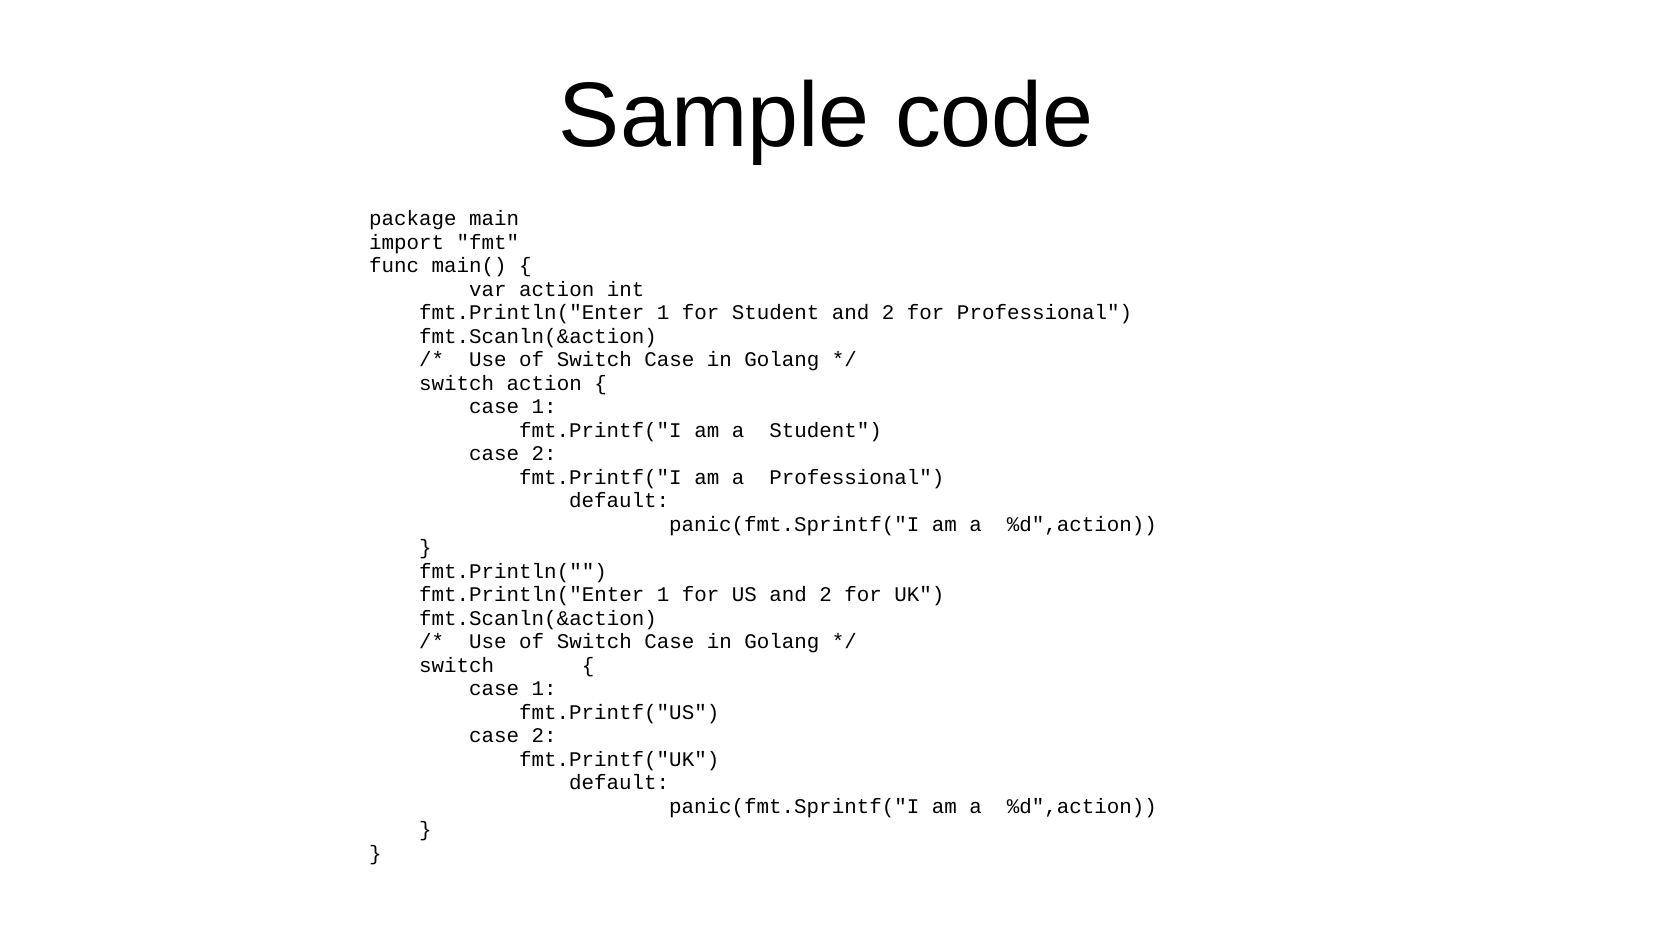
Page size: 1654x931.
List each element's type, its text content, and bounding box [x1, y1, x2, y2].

title Sample code [82, 37, 1571, 193]
text_box package main import "fmt" func main() { var action int fmt.Println("Enter 1 for Student and 2 for Professional") fmt.Scanln(&action) /* Use of Switch Case in Golang */ switch action { case 1: fmt.Printf("I am a Student") case 2: fmt.Printf("I am a Professional") default: panic(fmt.Sprintf("I am a %d",action)) } fmt.Println("") fmt.Println("Enter 1 for US and 2 for UK") fmt.Scanln(&action) /* Use of Switch Case in Golang */ switch { case 1: fmt.Printf("US") case 2: fmt.Printf("UK") default: panic(fmt.Sprintf("I am a %d",action)) } } [354, 201, 1172, 875]
